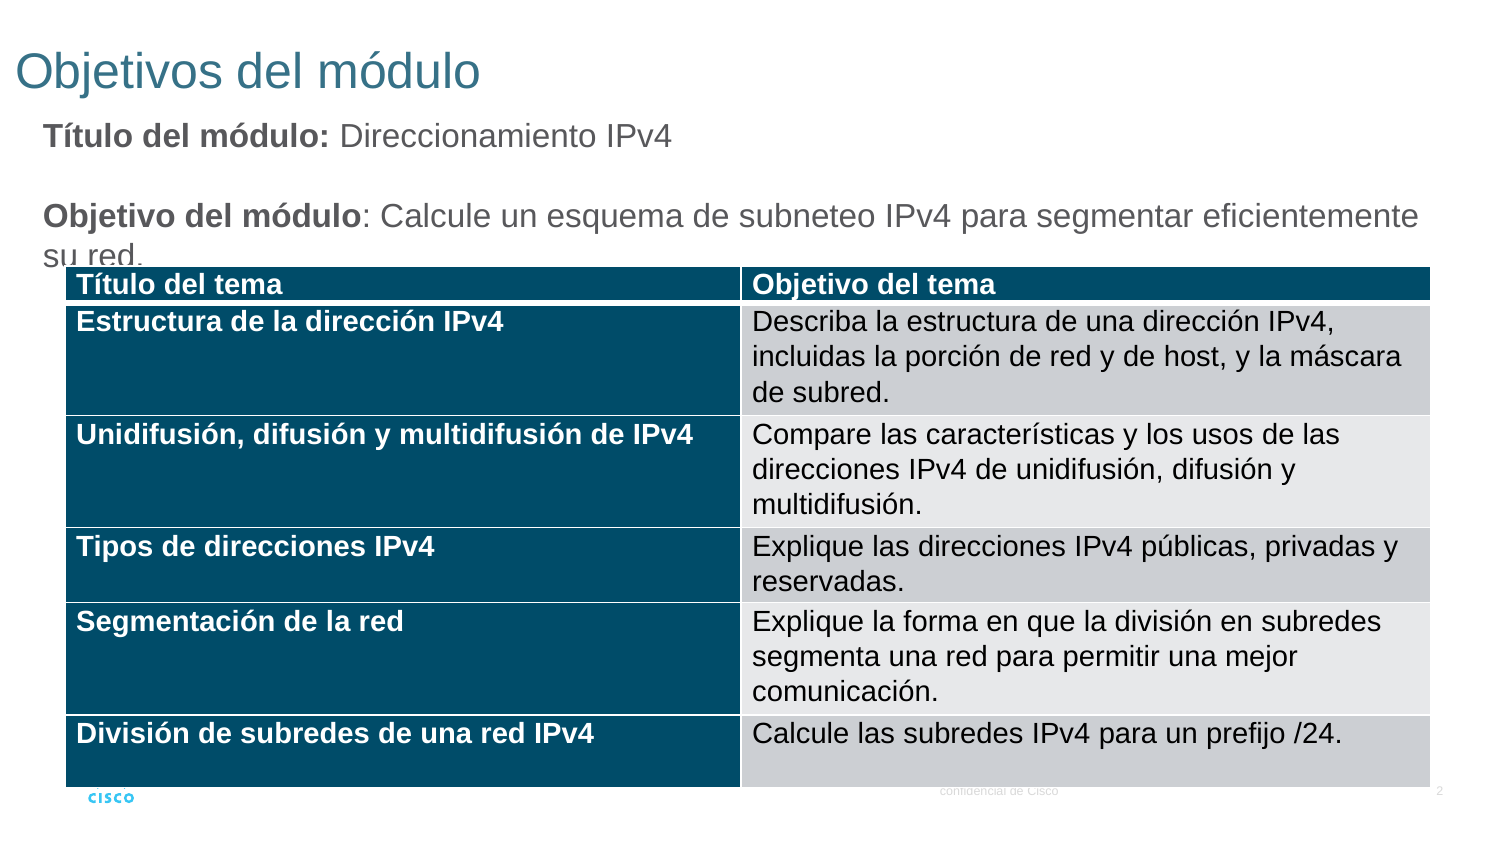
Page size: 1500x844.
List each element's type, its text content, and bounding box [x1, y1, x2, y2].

table_header Objetivo del tema [742, 267, 1430, 300]
table_cell Describa la estructura de una dirección IPv4, incluidas la porción de red y de host, y la máscara de subred. [742, 306, 1430, 415]
table_cell Tipos de direcciones IPv4 [66, 528, 740, 602]
title Objetivos del módulo [0, 6, 1500, 131]
text_box Título del módulo: Direccionamiento IPv4 Objetivo del módulo: Calcule un esquema de subneteo IPv4 para segmentar eficientemente su red. [27, 107, 1473, 282]
table_cell Segmentación de la red [66, 603, 740, 714]
table_header Título del tema [66, 267, 740, 300]
table_cell Explique la forma en que la división en subredes segmenta una red para permitir una mejor comunicación. [742, 603, 1430, 714]
table_cell Estructura de la dirección IPv4 [66, 306, 740, 415]
table_cell Calcule las subredes IPv4 para un prefijo /24. [742, 716, 1430, 787]
table_cell Unidifusión, difusión y multidifusión de IPv4 [66, 416, 740, 527]
table_cell División de subredes de una red IPv4 [66, 716, 740, 787]
table_cell Compare las características y los usos de las direcciones IPv4 de unidifusión, difusión y multidifusión. [742, 416, 1430, 527]
table_cell Explique las direcciones IPv4 públicas, privadas y reservadas. [742, 528, 1430, 602]
